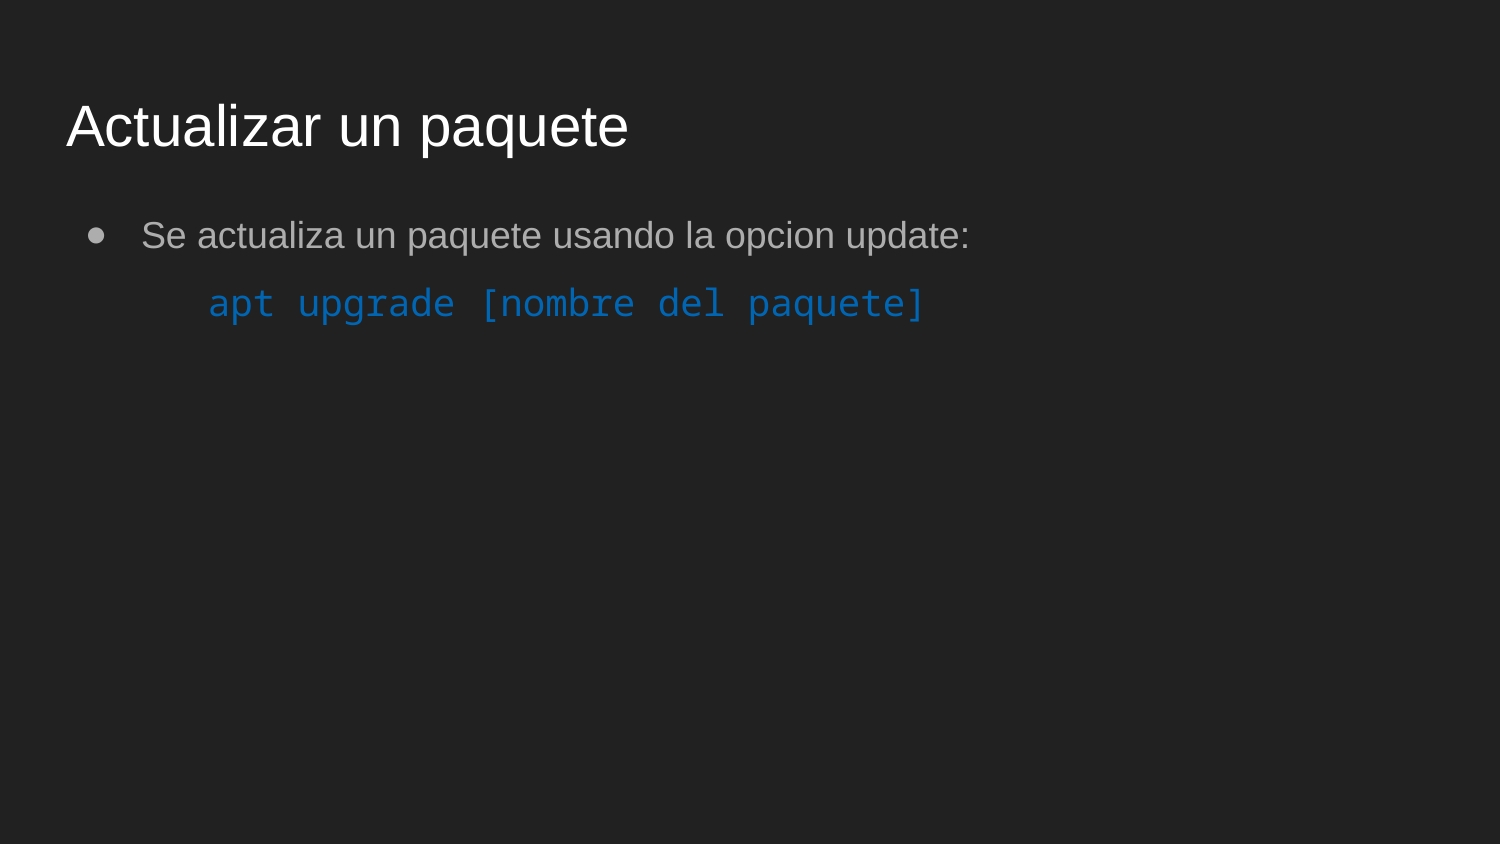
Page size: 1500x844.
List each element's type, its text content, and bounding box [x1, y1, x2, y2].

list Se actualiza un paquete usando la opcion update: apt upgrade [nombre del paquete] [51, 189, 1449, 750]
title Actualizar un paquete [51, 72, 1449, 167]
